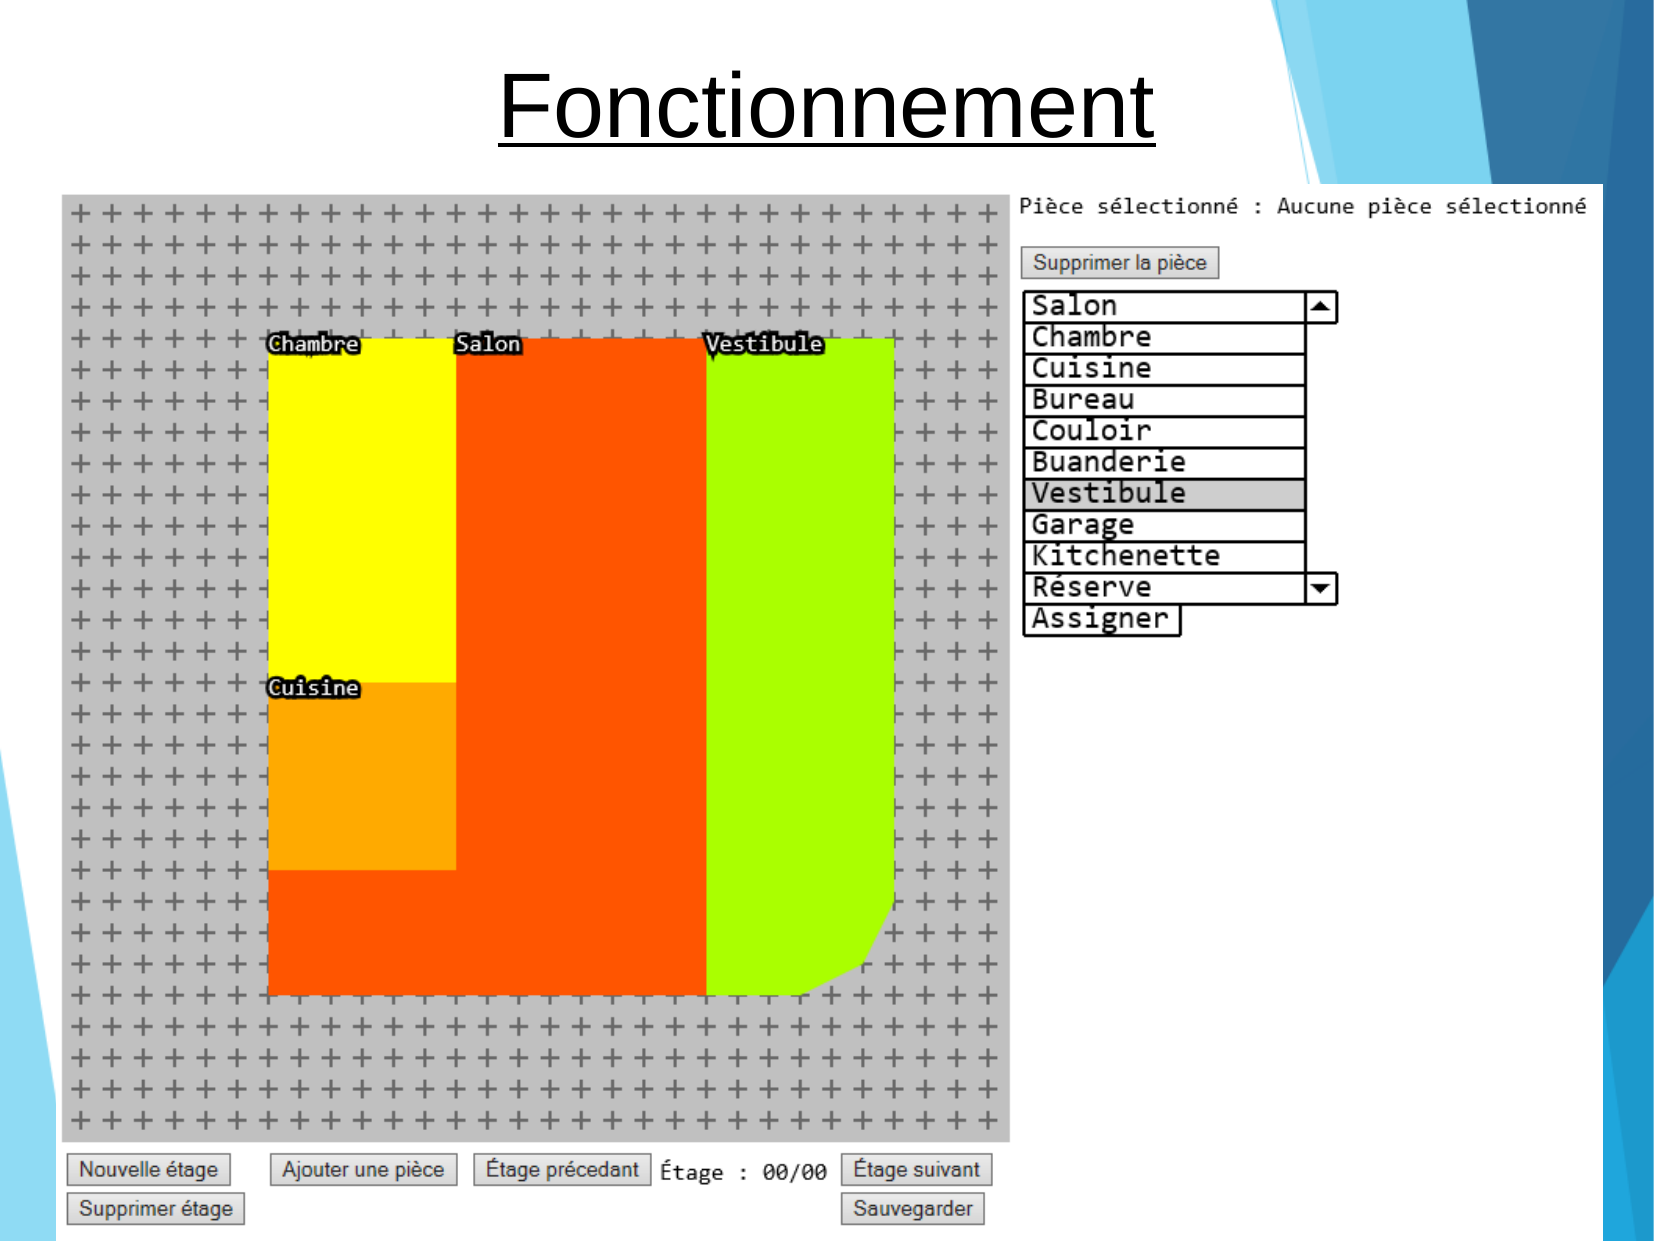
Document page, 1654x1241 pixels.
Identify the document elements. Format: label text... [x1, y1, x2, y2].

picture [0, 0, 1654, 1241]
title Fonctionnement [82, 2, 1571, 184]
